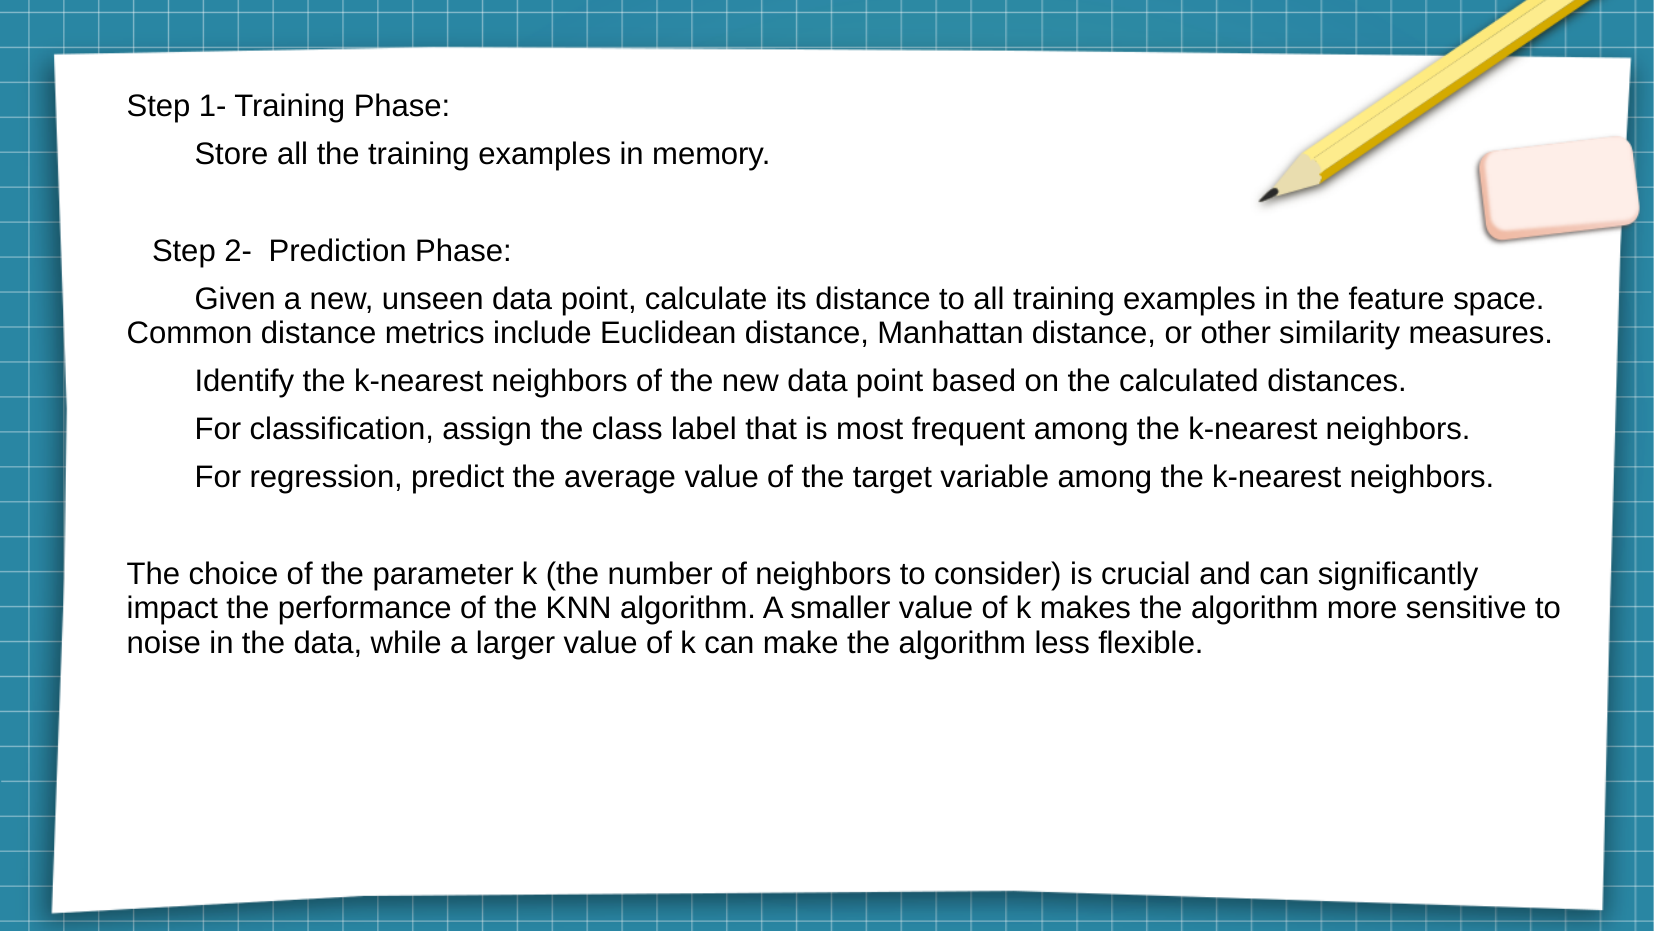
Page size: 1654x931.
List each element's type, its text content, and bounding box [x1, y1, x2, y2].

list Step 1- Training Phase: Store all the training examples in memory. Step 2- Prediction Phase: Given a new, unseen data point, calculate its distance to all training examples in the feature space. Common distance metrics include Euclidean distance, Manhattan distance, or other similarity measures. Identify the k-nearest neighbors of the new data point based on the calculated distances. For classification, assign the class label that is most frequent among the k-nearest neighbors. For regression, predict the average value of the target variable among the k-nearest neighbors. The choice of the parameter k (the number of neighbors to consider) is crucial and can significantly impact the performance of the KNN algorithm. A smaller value of k makes the algorithm more sensitive to noise in the data, while a larger value of k can make the algorithm less flexible. [82, 88, 1571, 758]
picture [0, 0, 1654, 931]
